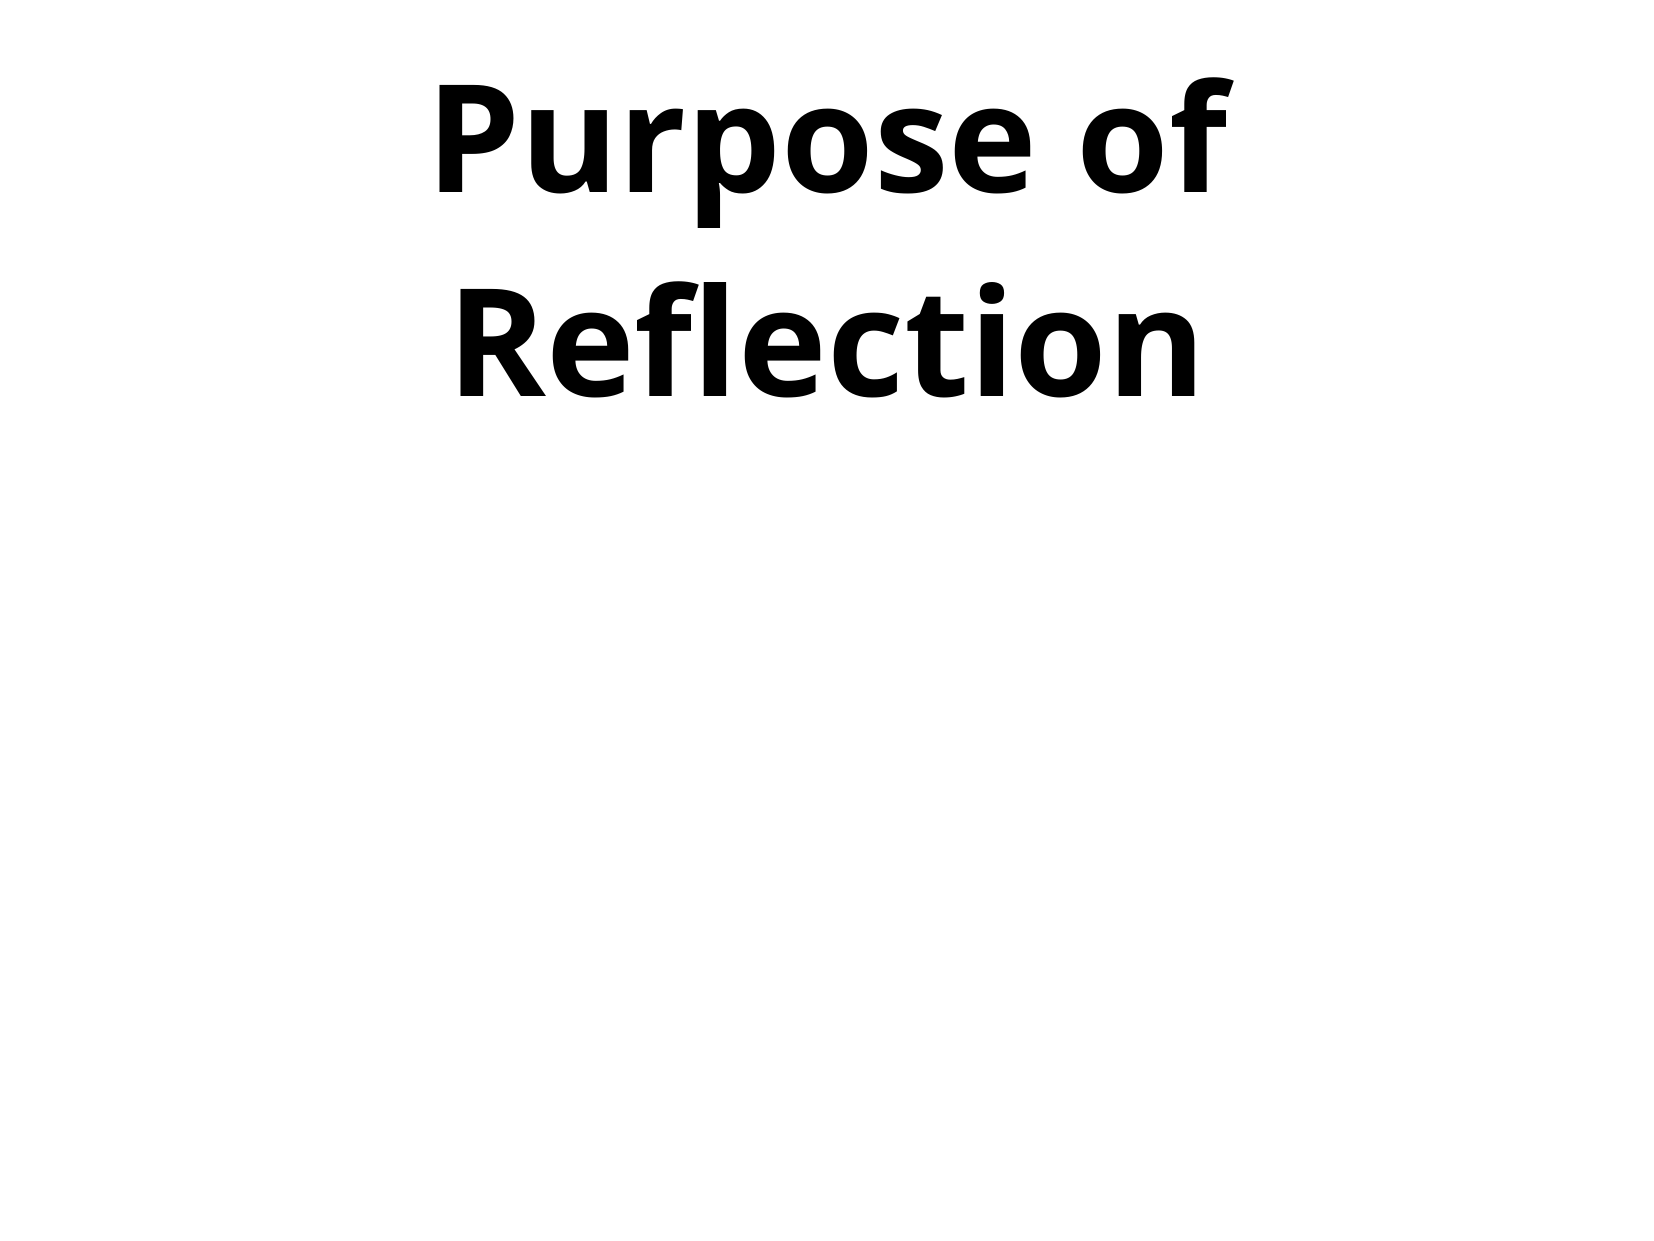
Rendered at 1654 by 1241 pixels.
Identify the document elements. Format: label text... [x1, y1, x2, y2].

title Purpose of Reflection [59, 66, 1595, 407]
